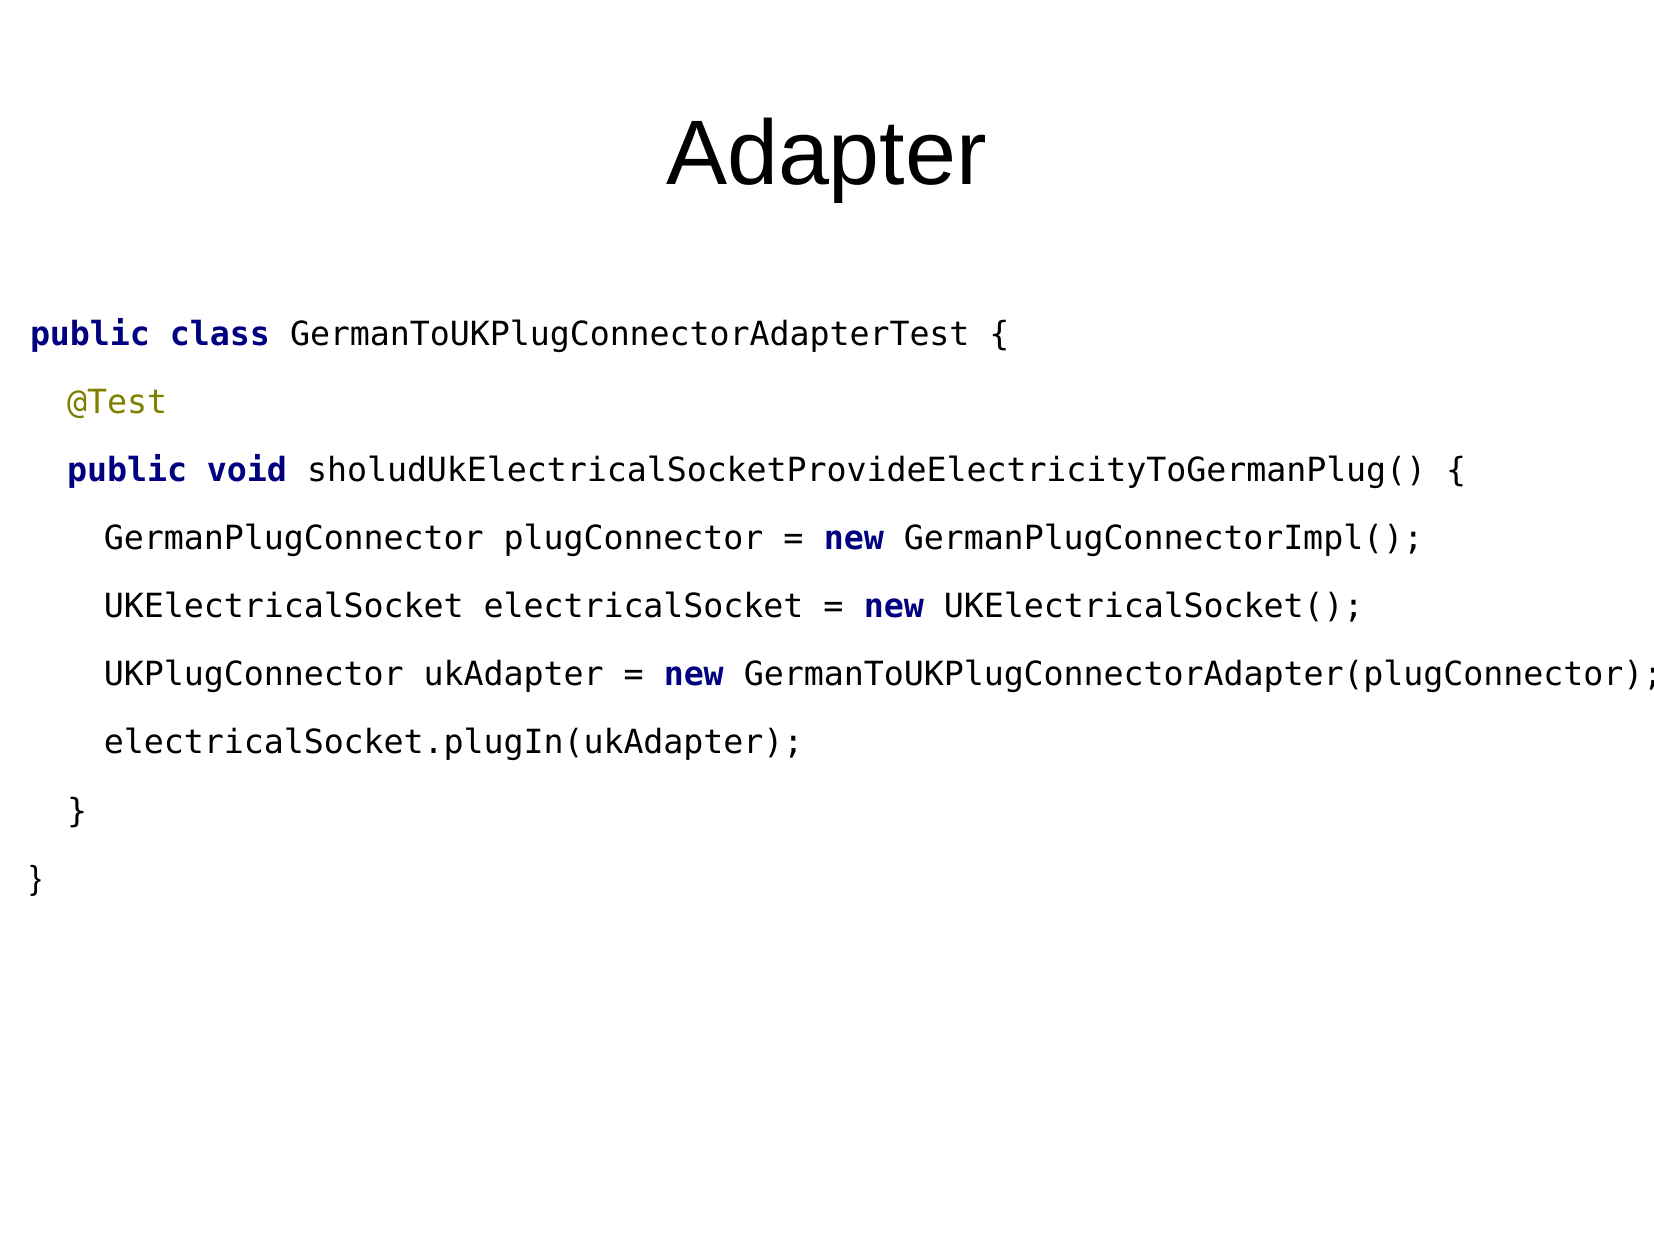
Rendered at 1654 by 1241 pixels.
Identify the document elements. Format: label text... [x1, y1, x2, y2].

title Adapter [82, 49, 1571, 257]
list public class GermanToUKPlugConnectorAdapterTest { @Test public void sholudUkElectricalSocketProvideElectricityToGermanPlug() { GermanPlugConnector plugConnector = new GermanPlugConnectorImpl(); UKElectricalSocket electricalSocket = new UKElectricalSocket(); UKPlugConnector ukAdapter = new GermanToUKPlugConnectorAdapter(plugConnector); electricalSocket.plugIn(ukAdapter); } } [30, 315, 1654, 1035]
